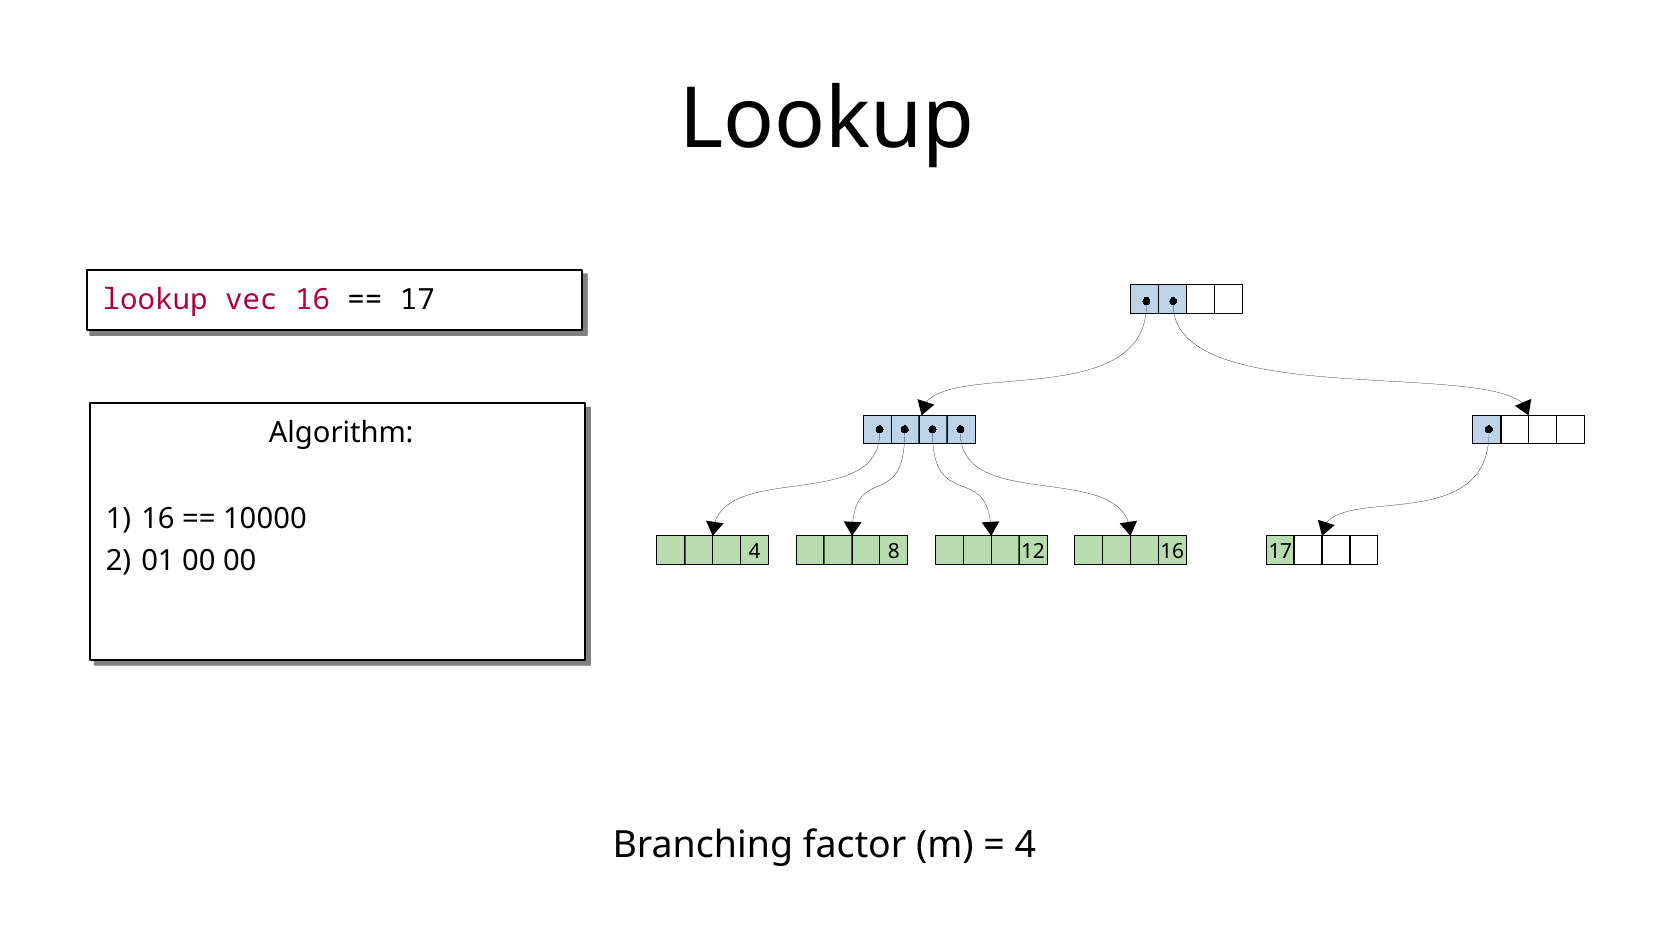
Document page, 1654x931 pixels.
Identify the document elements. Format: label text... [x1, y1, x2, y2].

text_box [1074, 535, 1159, 565]
text_box [1472, 415, 1500, 444]
text_box 17 [1266, 535, 1293, 565]
text_box 4 [741, 535, 769, 565]
text_box [935, 535, 1020, 565]
text_box lookup vec 16 == 17 [86, 270, 582, 331]
text_box 8 [880, 535, 908, 565]
text_box 16 [1159, 535, 1187, 565]
text_box [863, 415, 976, 444]
text_box [1130, 284, 1187, 314]
text_box 12 [1020, 535, 1048, 565]
text_box [796, 535, 880, 565]
title Lookup [82, 37, 1571, 193]
text_box [656, 535, 741, 565]
text_box Branching factor (m) = 4 [597, 810, 1057, 886]
text_box Algorithm: 16 == 10000 01 00 00 [90, 402, 586, 661]
